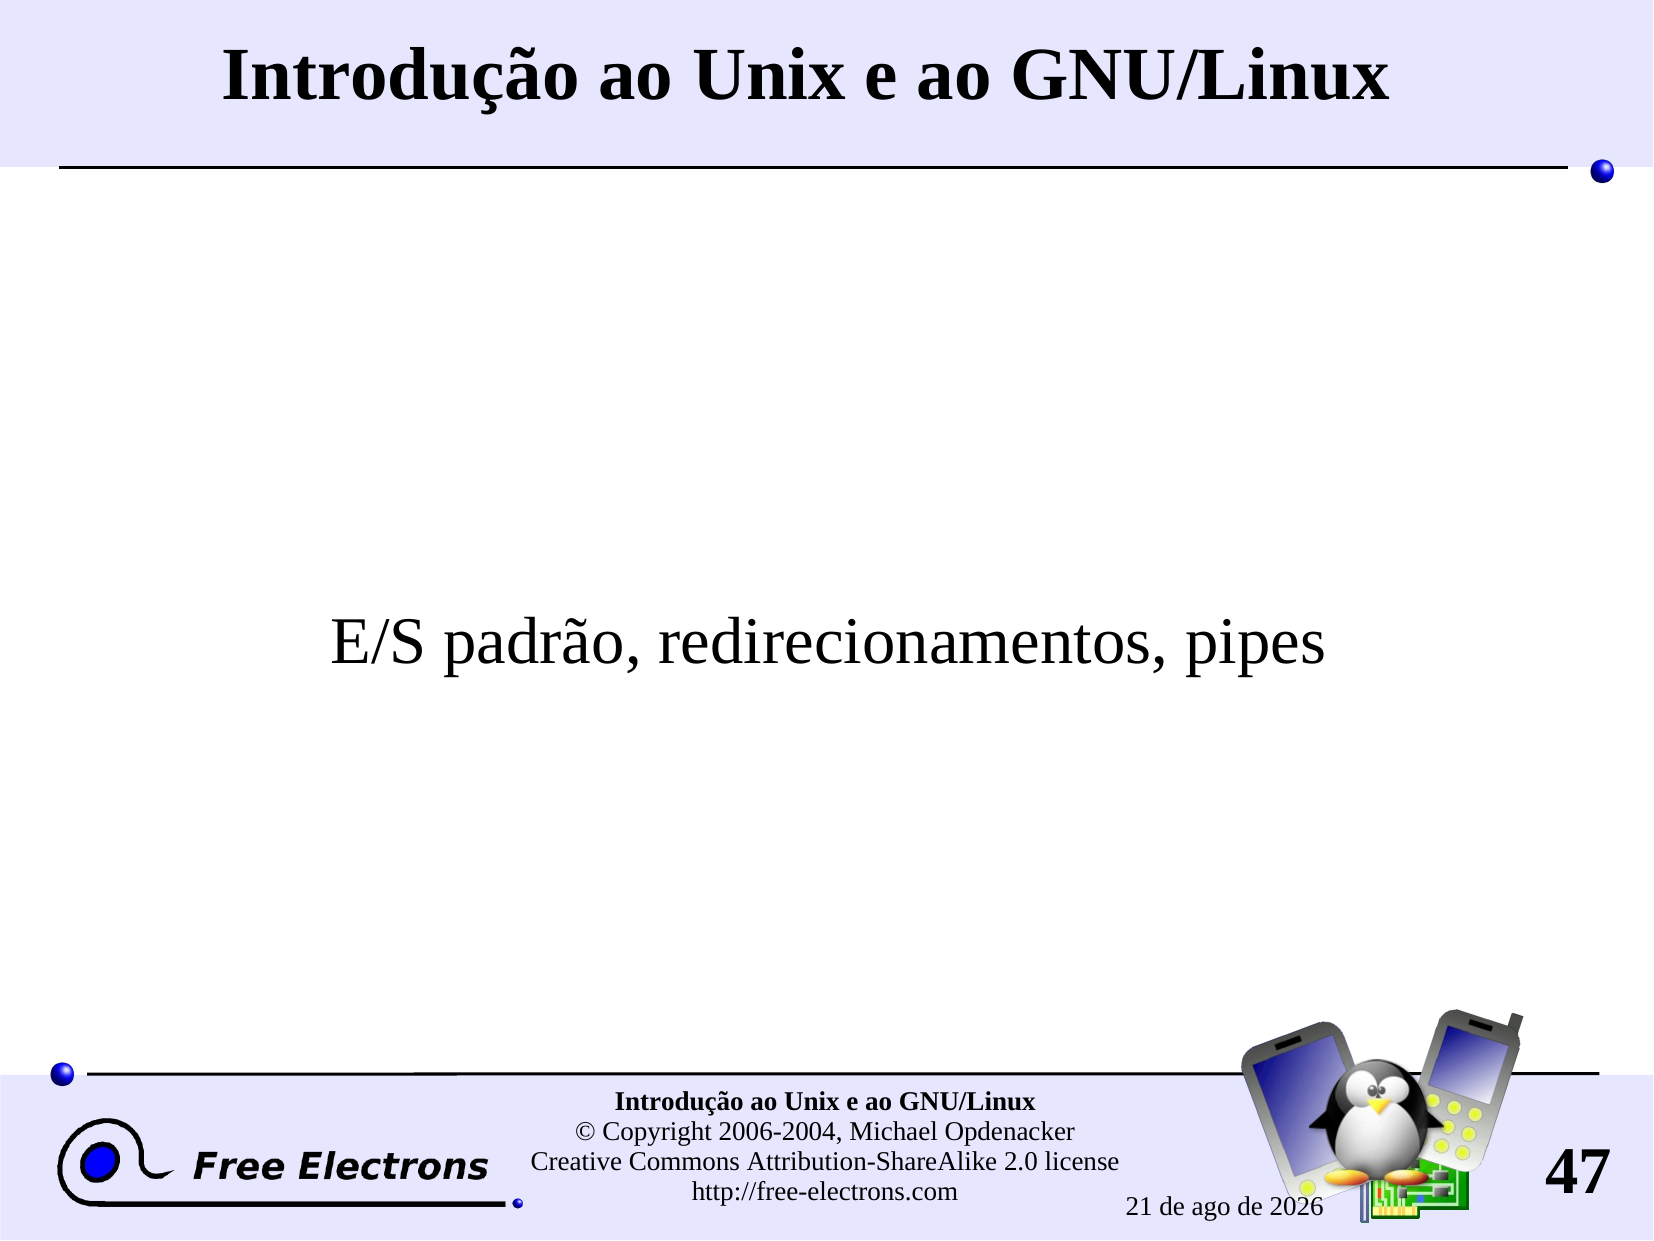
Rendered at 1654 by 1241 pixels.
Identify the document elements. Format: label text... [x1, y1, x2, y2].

picture [50, 1107, 527, 1216]
picture [1286, 1198, 1293, 1214]
title Introdução ao Unix e ao GNU/Linux [60, 25, 1551, 124]
picture [1231, 1007, 1538, 1241]
subtitle E/S padrão, redirecionamentos, pipes [105, 216, 1518, 1066]
